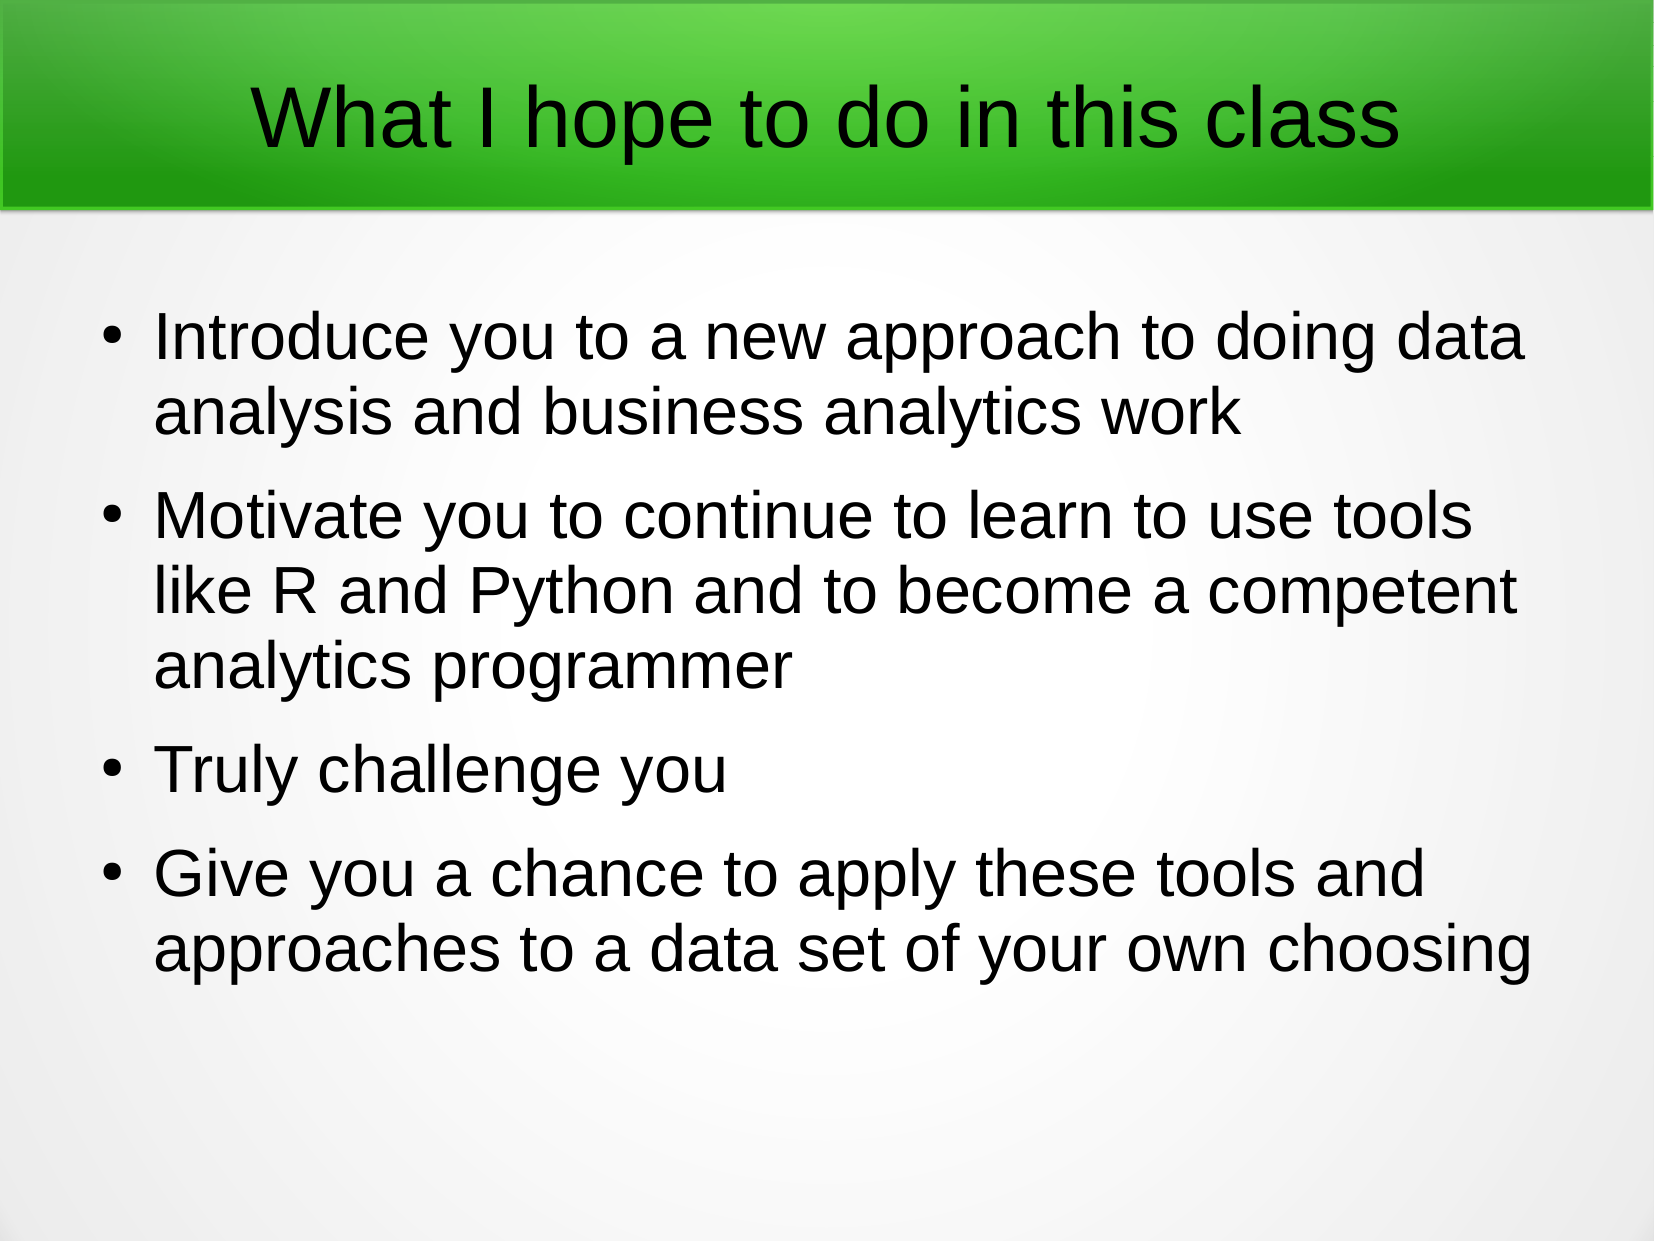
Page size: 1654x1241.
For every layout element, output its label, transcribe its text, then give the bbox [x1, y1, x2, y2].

title What I hope to do in this class [82, 47, 1571, 189]
list Introduce you to a new approach to doing data analysis and business analytics work Motivate you to continue to learn to use tools like R and Python and to become a competent analytics programmer Truly challenge you Give you a chance to apply these tools and approaches to a data set of your own choosing [82, 299, 1571, 1019]
